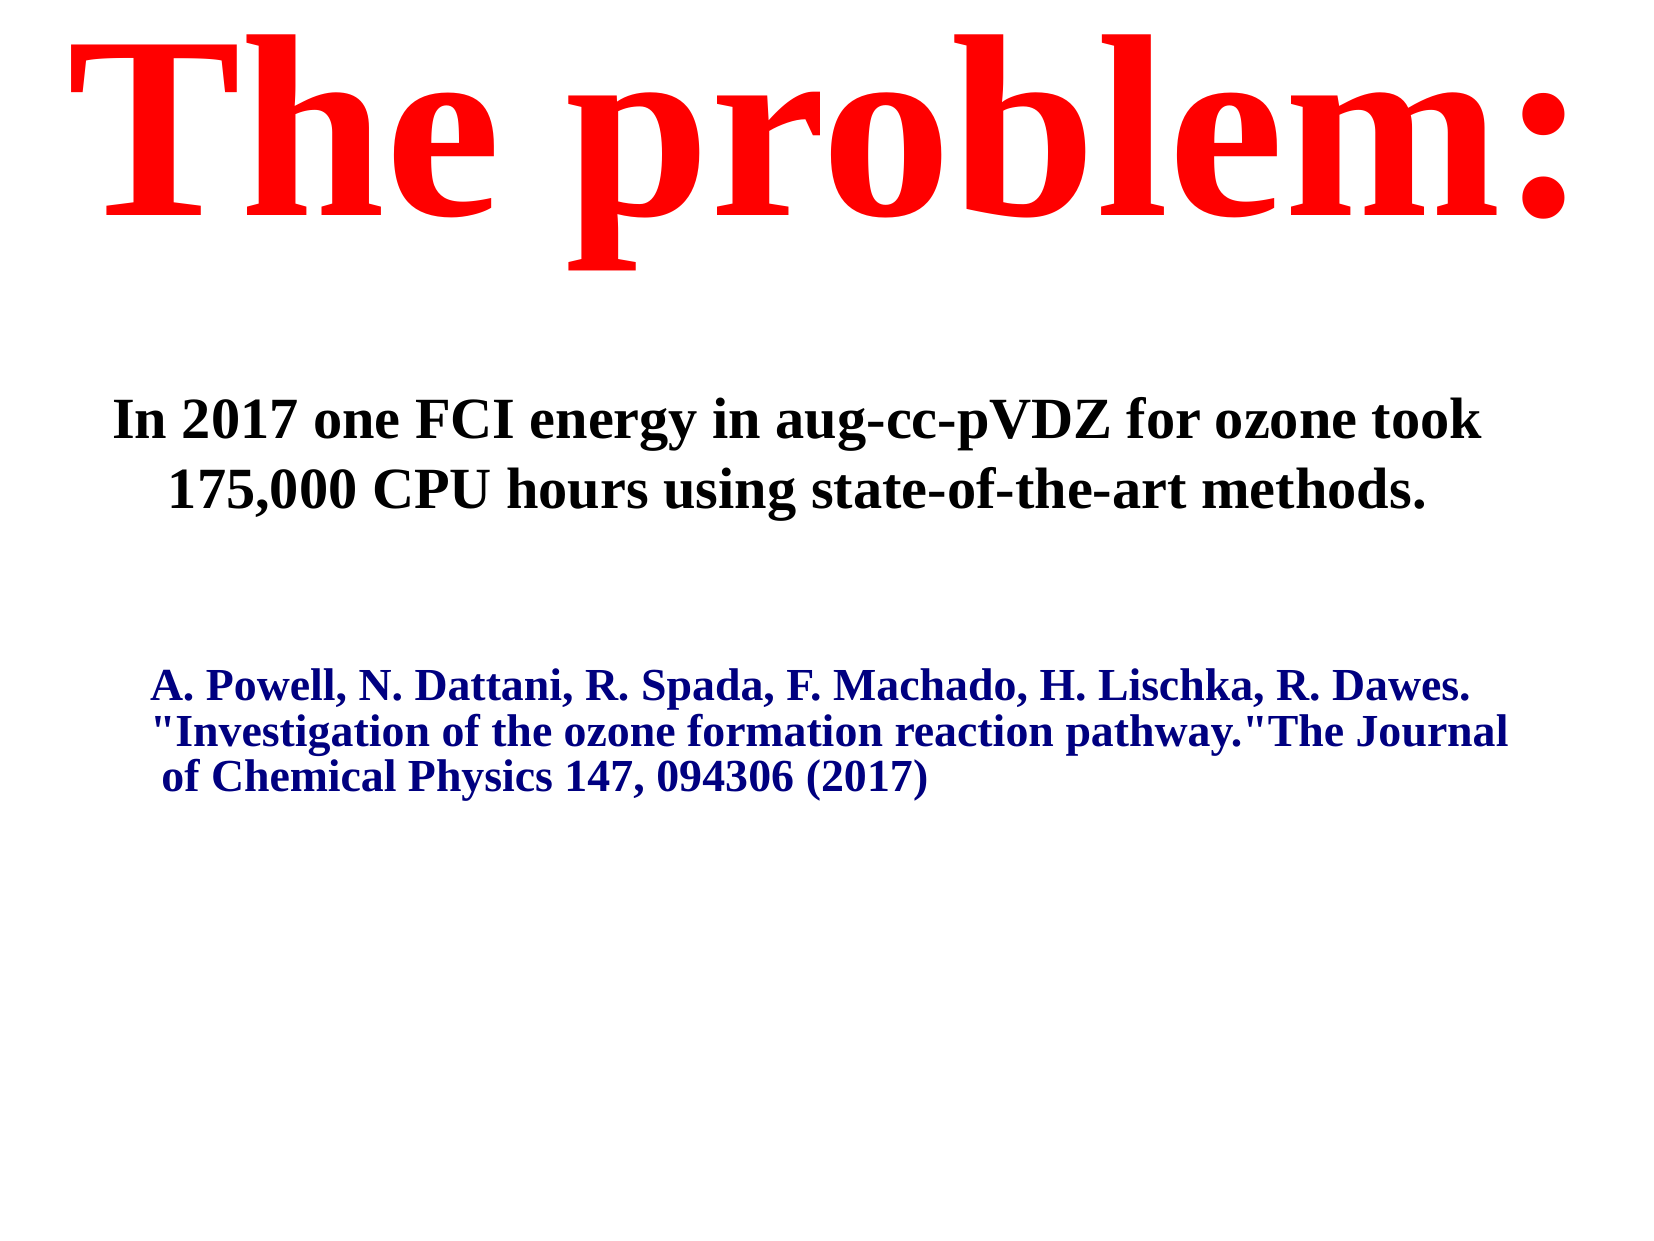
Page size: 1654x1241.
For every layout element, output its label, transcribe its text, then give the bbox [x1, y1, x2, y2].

text_box The problem: [9, 0, 1648, 275]
title A. Powell, N. Dattani, R. Spada, F. Machado, H. Lischka, R. Dawes. "Investigation of the ozone formation reaction pathway."The Journal of Chemical Physics 147, 094306 (2017) [135, 570, 1531, 794]
text_box In 2017 one FCI energy in aug-cc-pVDZ for ozone took 175,000 CPU hours using state-of-the-art methods. [77, 372, 1518, 528]
